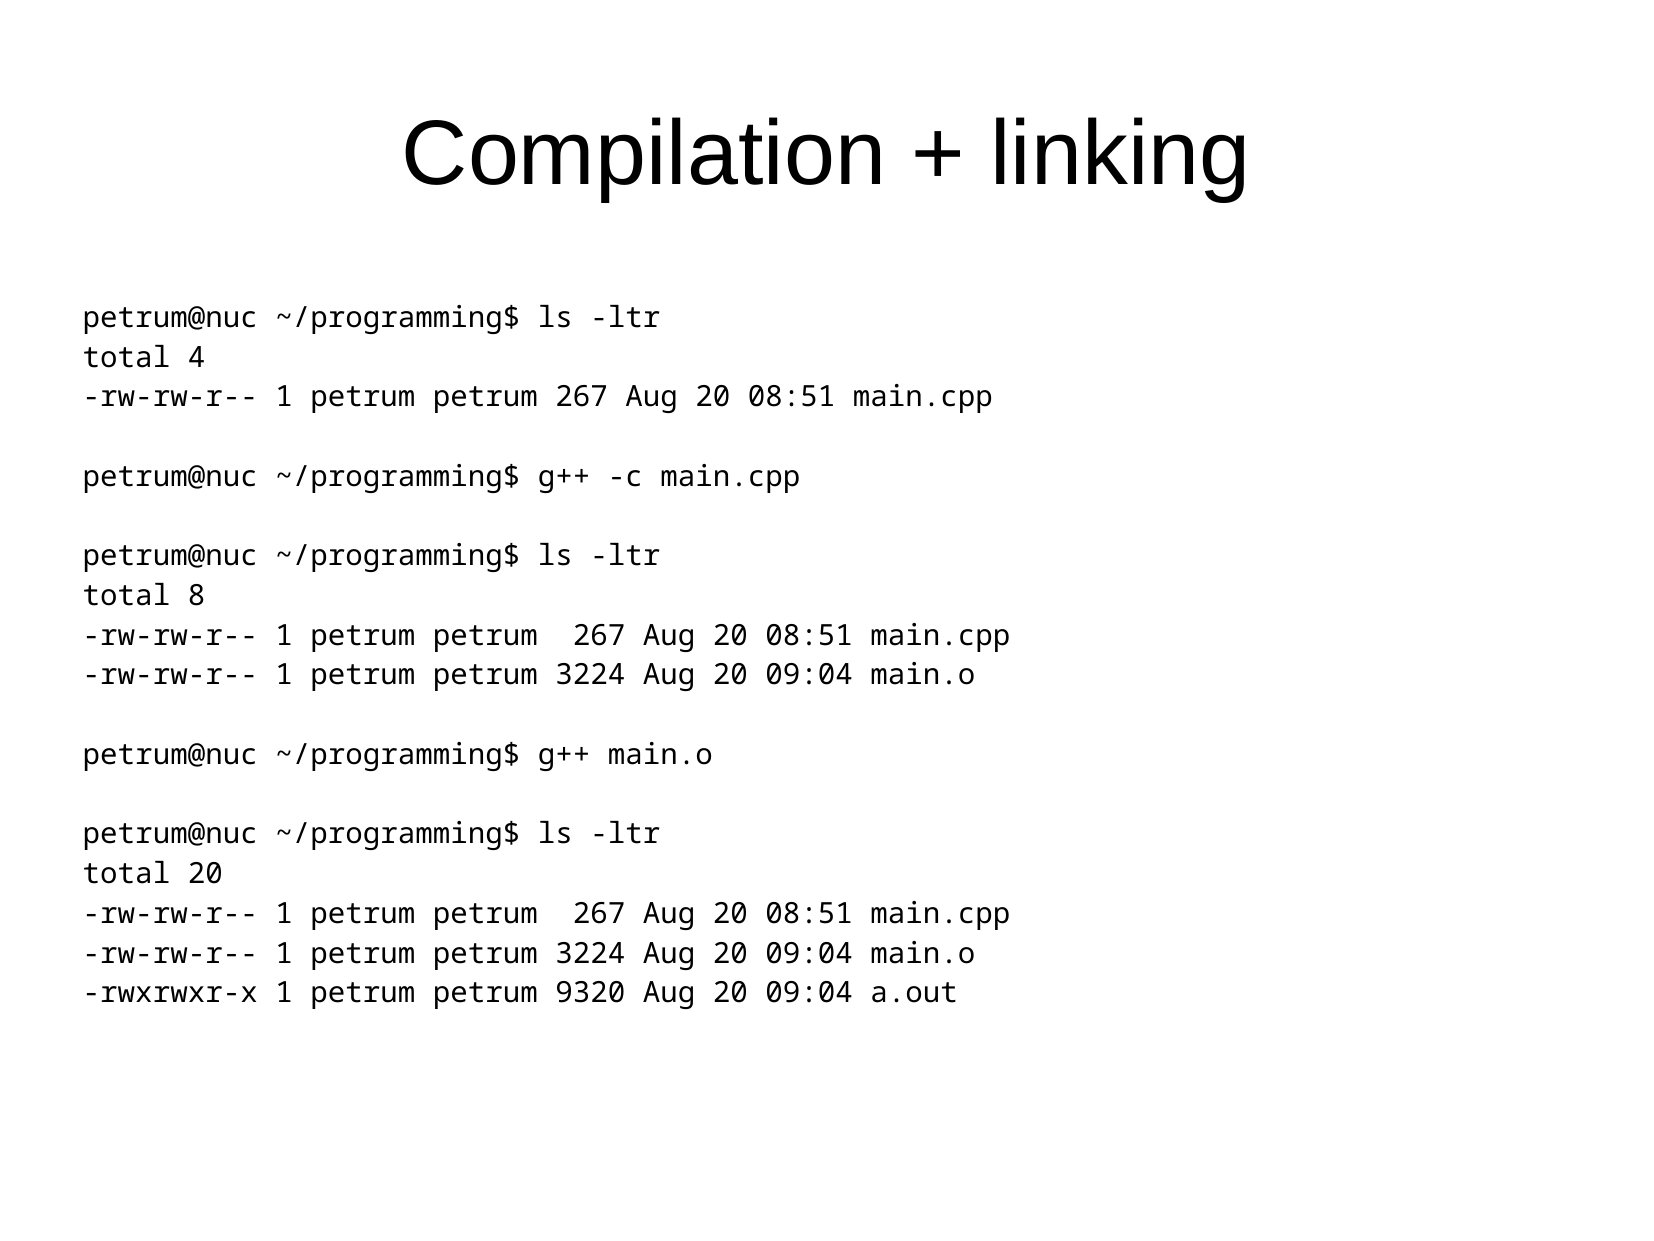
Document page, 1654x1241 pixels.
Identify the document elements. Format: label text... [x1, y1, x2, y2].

title Compilation + linking [82, 49, 1571, 257]
list petrum@nuc ~/programming$ ls -ltr total 4 -rw-rw-r-- 1 petrum petrum 267 Aug 20 08:51 main.cpp petrum@nuc ~/programming$ g++ -c main.cpp petrum@nuc ~/programming$ ls -ltr total 8 -rw-rw-r-- 1 petrum petrum 267 Aug 20 08:51 main.cpp -rw-rw-r-- 1 petrum petrum 3224 Aug 20 09:04 main.o petrum@nuc ~/programming$ g++ main.o petrum@nuc ~/programming$ ls -ltr total 20 -rw-rw-r-- 1 petrum petrum 267 Aug 20 08:51 main.cpp -rw-rw-r-- 1 petrum petrum 3224 Aug 20 09:04 main.o -rwxrwxr-x 1 petrum petrum 9320 Aug 20 09:04 a.out [82, 296, 1571, 1016]
